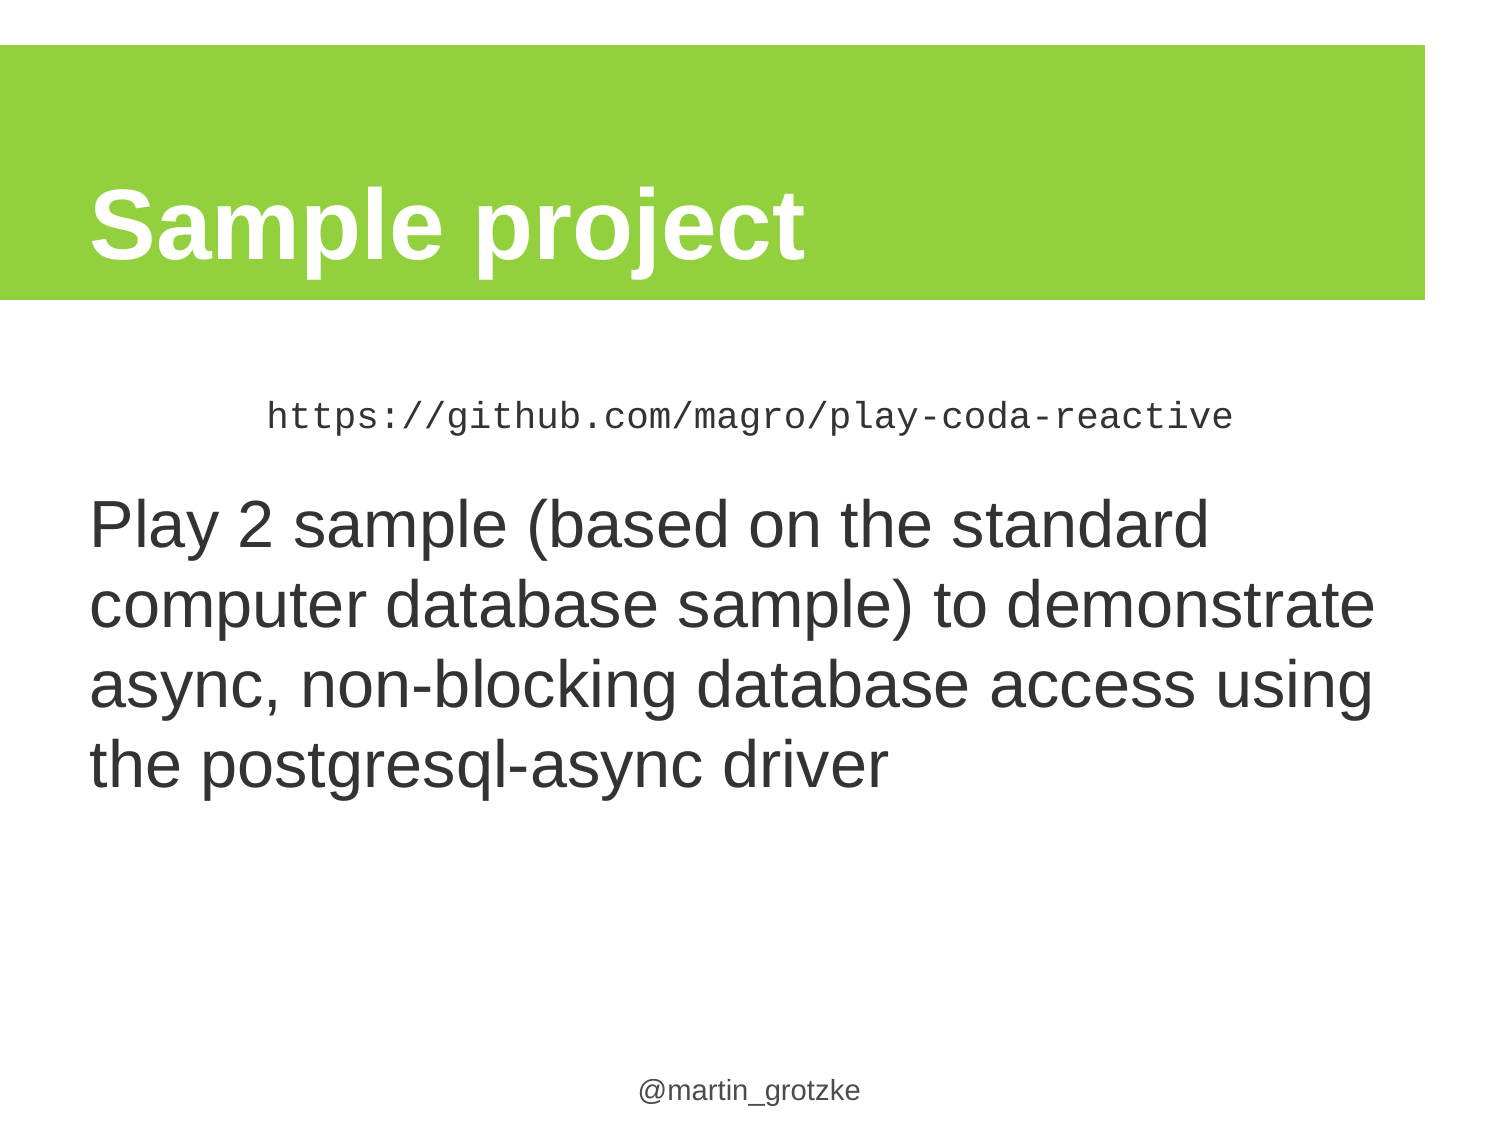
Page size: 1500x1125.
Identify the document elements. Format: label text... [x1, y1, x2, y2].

text_box https://github.com/magro/play-coda-reactive Play 2 sample (based on the standard computer database sample) to demonstrate async, non-blocking database access using the postgresql-async driver [75, 331, 1425, 1090]
text_box Sample project [74, 45, 1440, 295]
